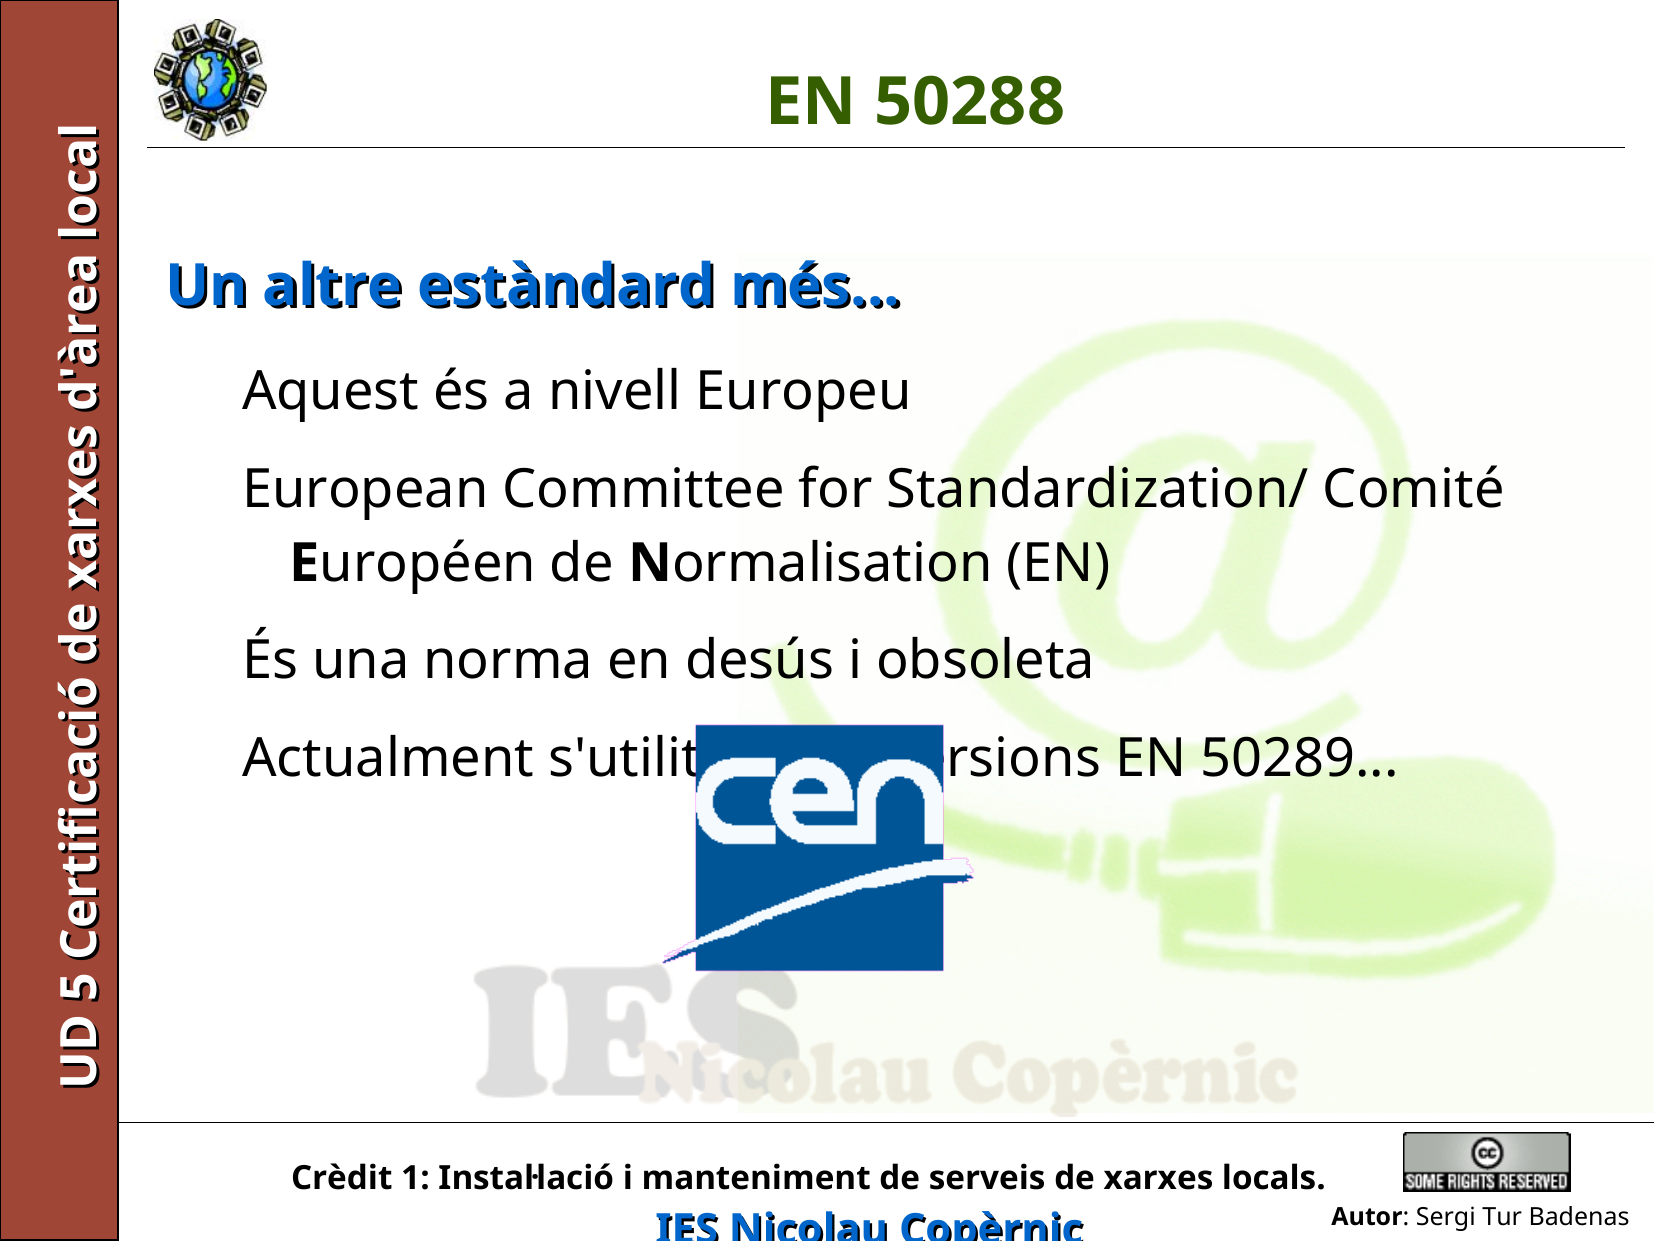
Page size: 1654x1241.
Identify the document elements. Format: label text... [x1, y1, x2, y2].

title EN 50288 [165, 56, 1654, 141]
list Un altre estàndard més... Aquest és a nivell Europeu European Committee for Standardization/ Comité Européen de Normalisation (EN) És una norma en desús i obsoleta Actualment s'utilitzen les versions EN 50289... [147, 242, 1636, 1078]
picture [154, 19, 268, 142]
picture [466, 252, 1654, 1117]
picture [649, 708, 986, 990]
picture [1403, 1132, 1571, 1192]
